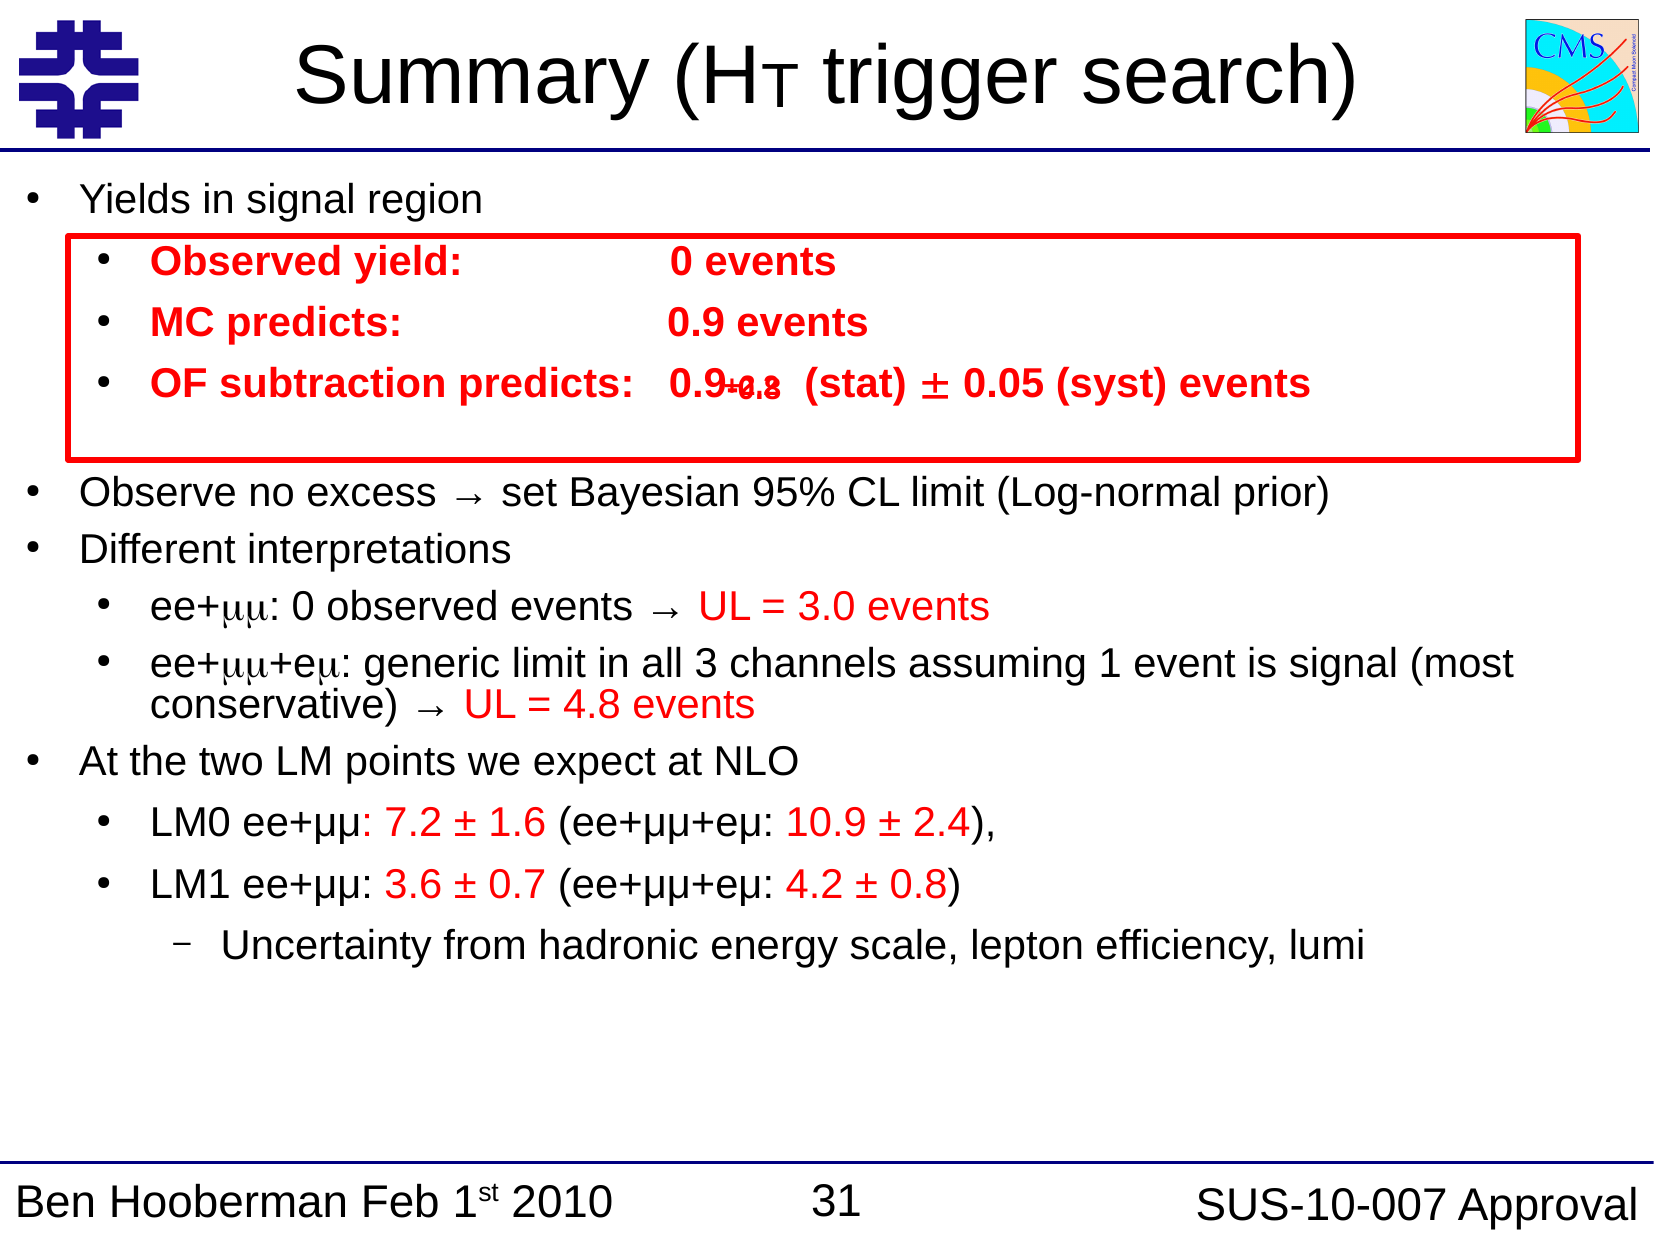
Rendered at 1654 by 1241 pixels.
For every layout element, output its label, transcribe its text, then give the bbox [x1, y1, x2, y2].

text_box +2.2 [709, 361, 953, 426]
list Yields in signal region Observed yield: 0 events MC predicts: 0.9 events OF subtraction predicts: 0.9-0.8 (stat)  0.05 (syst) events Observe no excess → set Bayesian 95% CL limit (Log-normal prior) Different interpretations ee+mm: 0 observed events → UL = 3.0 events ee+mm+em: generic limit in all 3 channels assuming 1 event is signal (most conservative) → UL = 4.8 events At the two LM points we expect at NLO LM0 ee+μμ: 7.2 ± 1.6 (ee+μμ+eμ: 10.9 ± 2.4), LM1 ee+μμ: 3.6 ± 0.7 (ee+μμ+eμ: 4.2 ± 0.8) Uncertainty from hadronic energy scale, lepton efficiency, lumi [7, 175, 1639, 1241]
title Summary (HT trigger search) [0, 0, 1654, 151]
